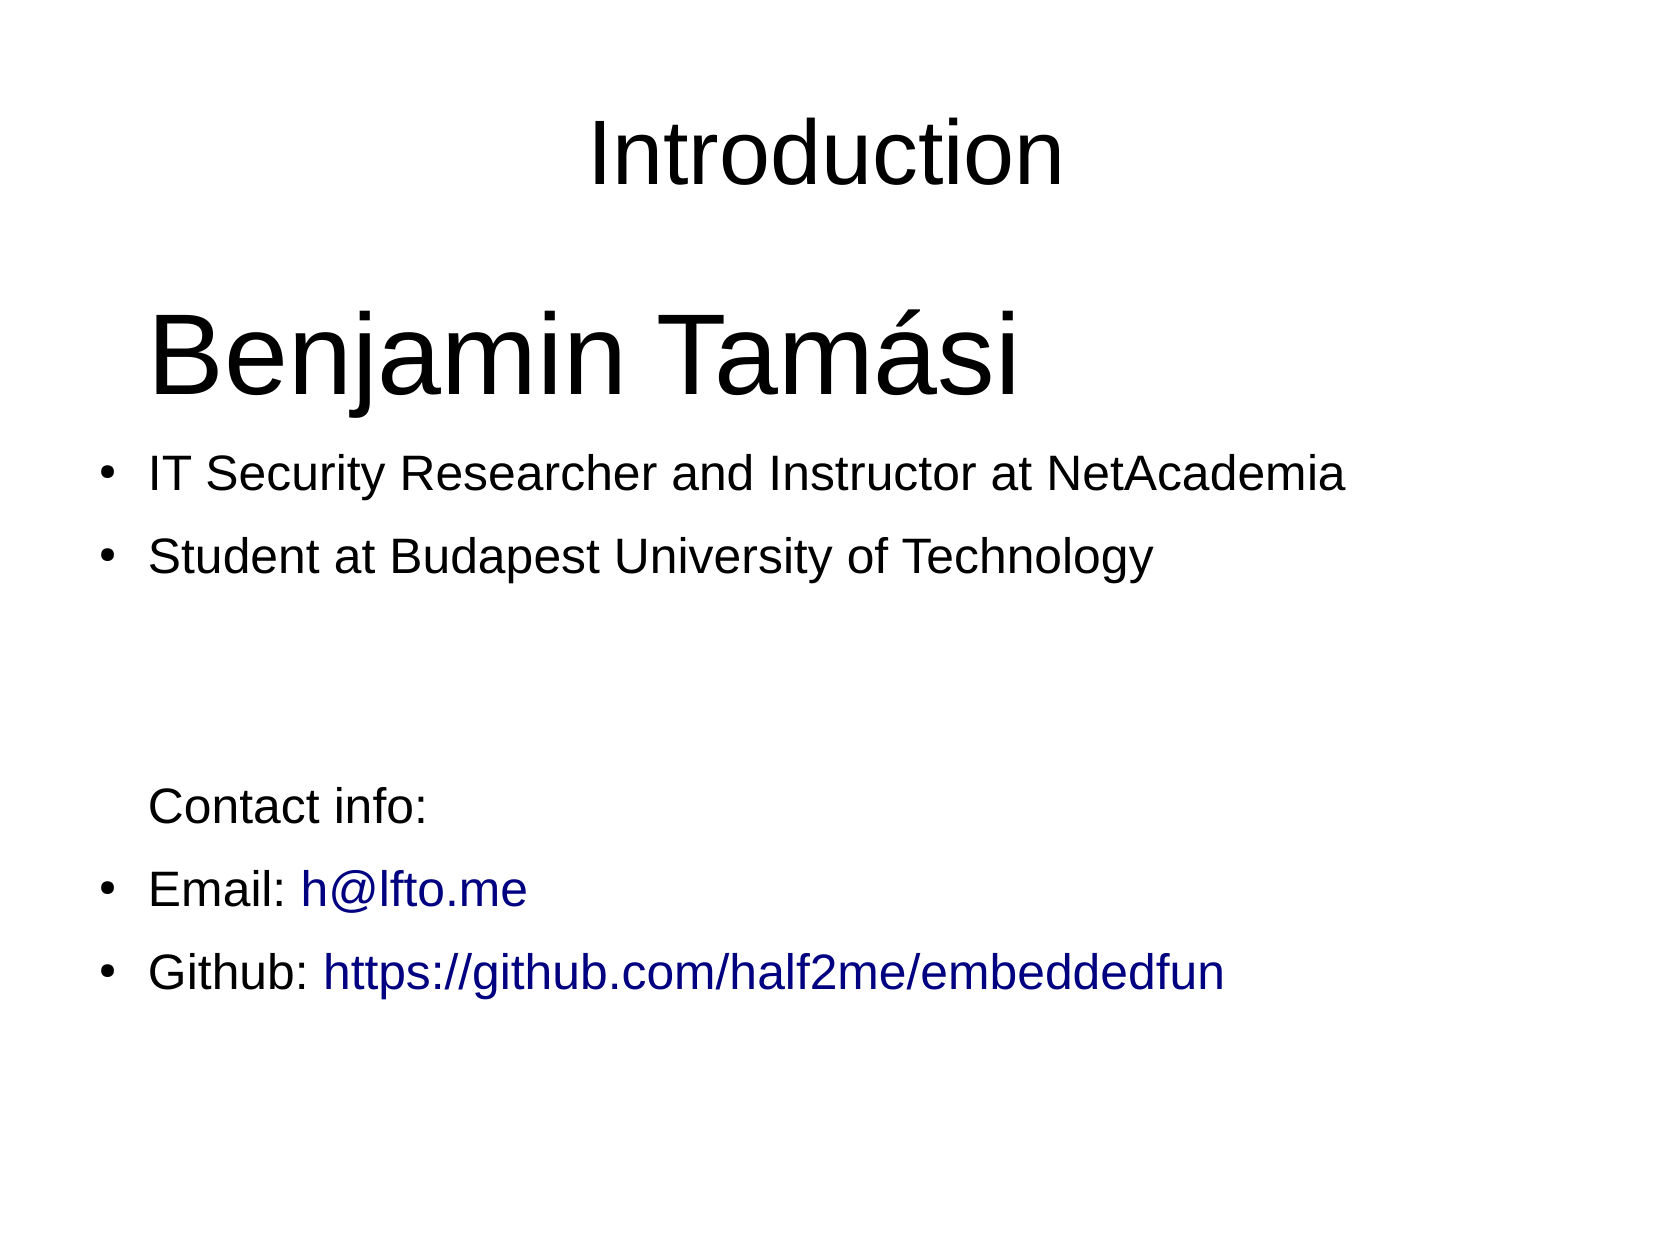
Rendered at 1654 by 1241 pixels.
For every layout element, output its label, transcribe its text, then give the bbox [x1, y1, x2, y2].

title Introduction [82, 49, 1571, 257]
list Benjamin Tamási IT Security Researcher and Instructor at NetAcademia Student at Budapest University of Technology Contact info: Email: h@lfto.me Github: https://github.com/half2me/embeddedfun [82, 290, 1571, 1010]
